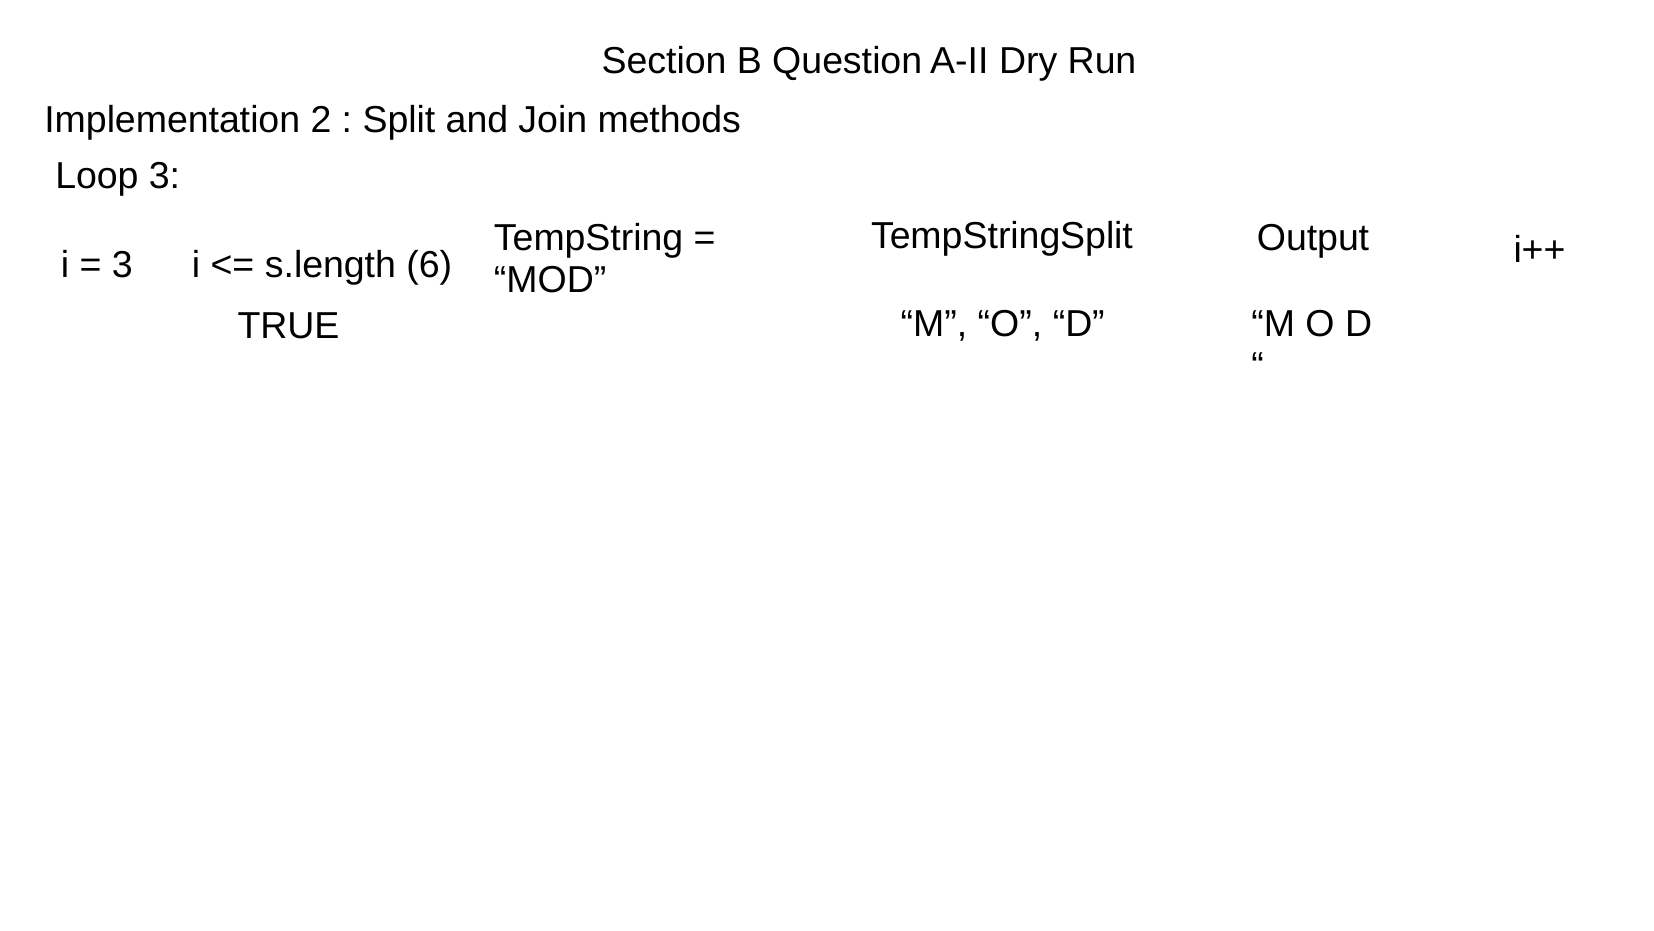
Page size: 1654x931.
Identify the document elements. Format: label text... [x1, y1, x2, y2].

text_box Loop 3: [40, 147, 195, 205]
text_box TempStringSplit [856, 206, 1148, 264]
text_box i <= s.length (6) [177, 236, 473, 336]
text_box Output [1242, 208, 1385, 266]
text_box i++ [1498, 220, 1581, 278]
text_box Section B Question A-II Dry Run [586, 31, 1152, 89]
text_box “M O D “ [1236, 295, 1388, 395]
text_box TempString = “MOD” [479, 208, 798, 308]
text_box Implementation 2 : Split and Join methods [29, 90, 757, 148]
text_box “M”, “O”, “D” [885, 295, 1120, 353]
text_box i = 3 [46, 236, 148, 296]
text_box TRUE [222, 297, 355, 355]
